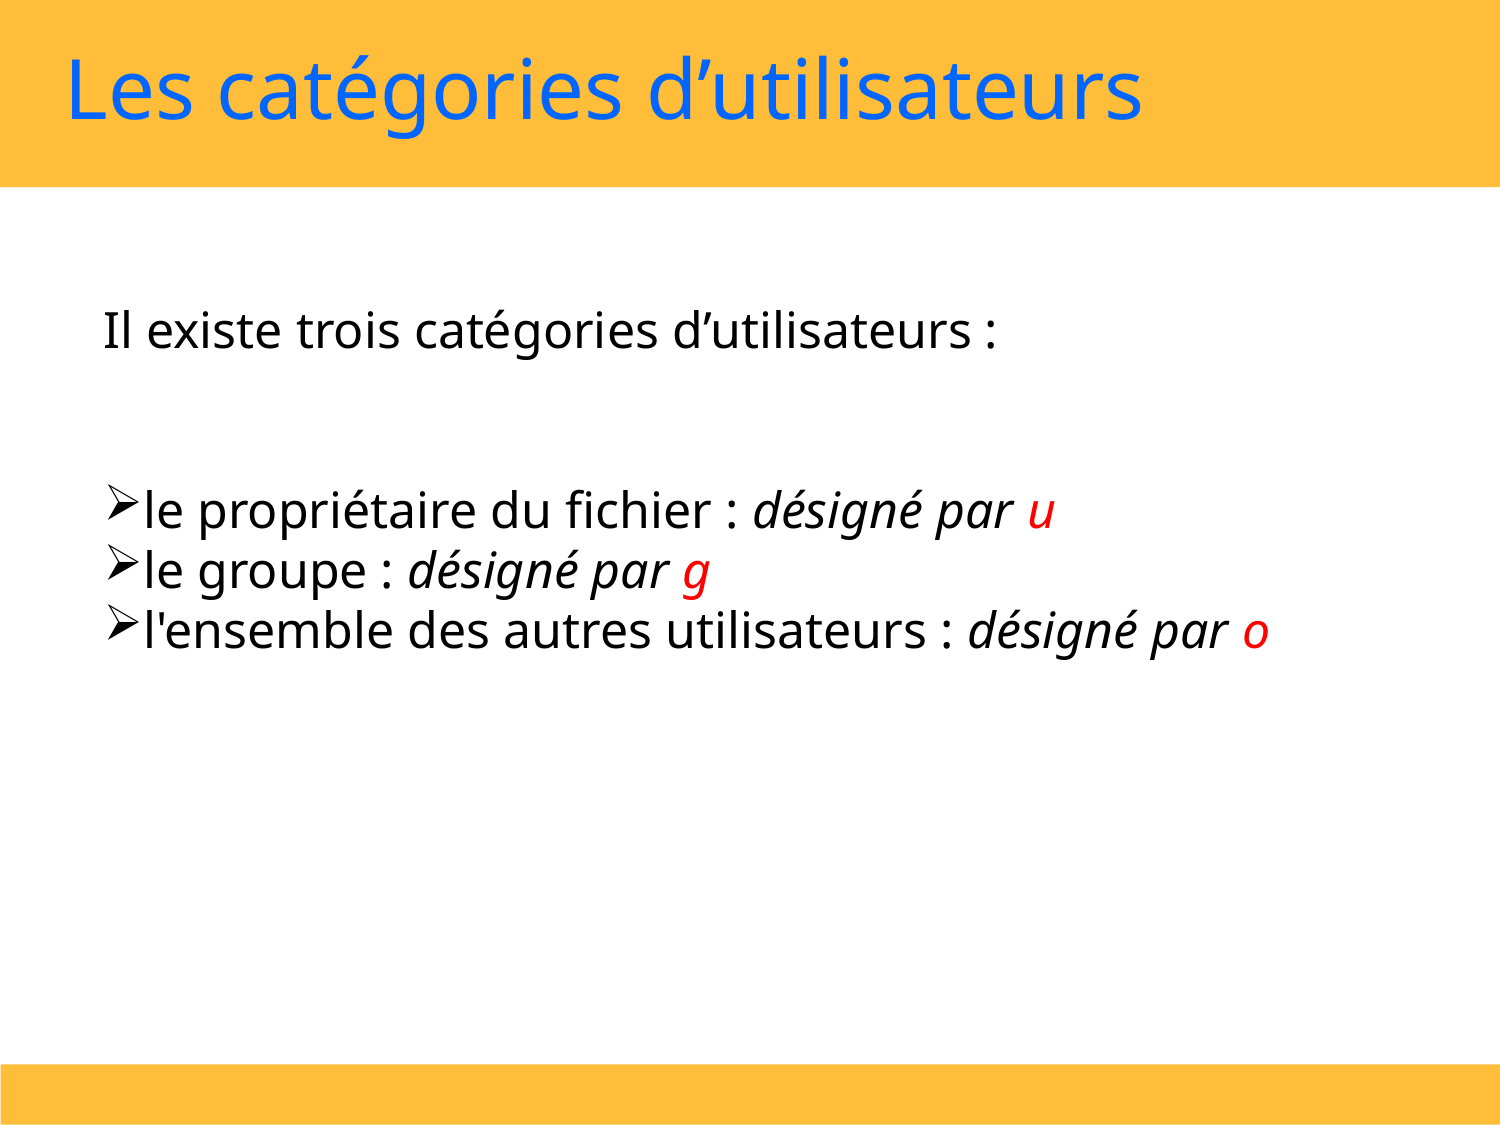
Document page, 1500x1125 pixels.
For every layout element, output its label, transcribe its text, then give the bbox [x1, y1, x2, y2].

text_box Il existe trois catégories d’utilisateurs : le propriétaire du fichier : désigné par u le groupe : désigné par g l'ensemble des autres utilisateurs : désigné par o [88, 290, 1430, 786]
text_box Les catégories d’utilisateurs [49, 24, 1450, 148]
